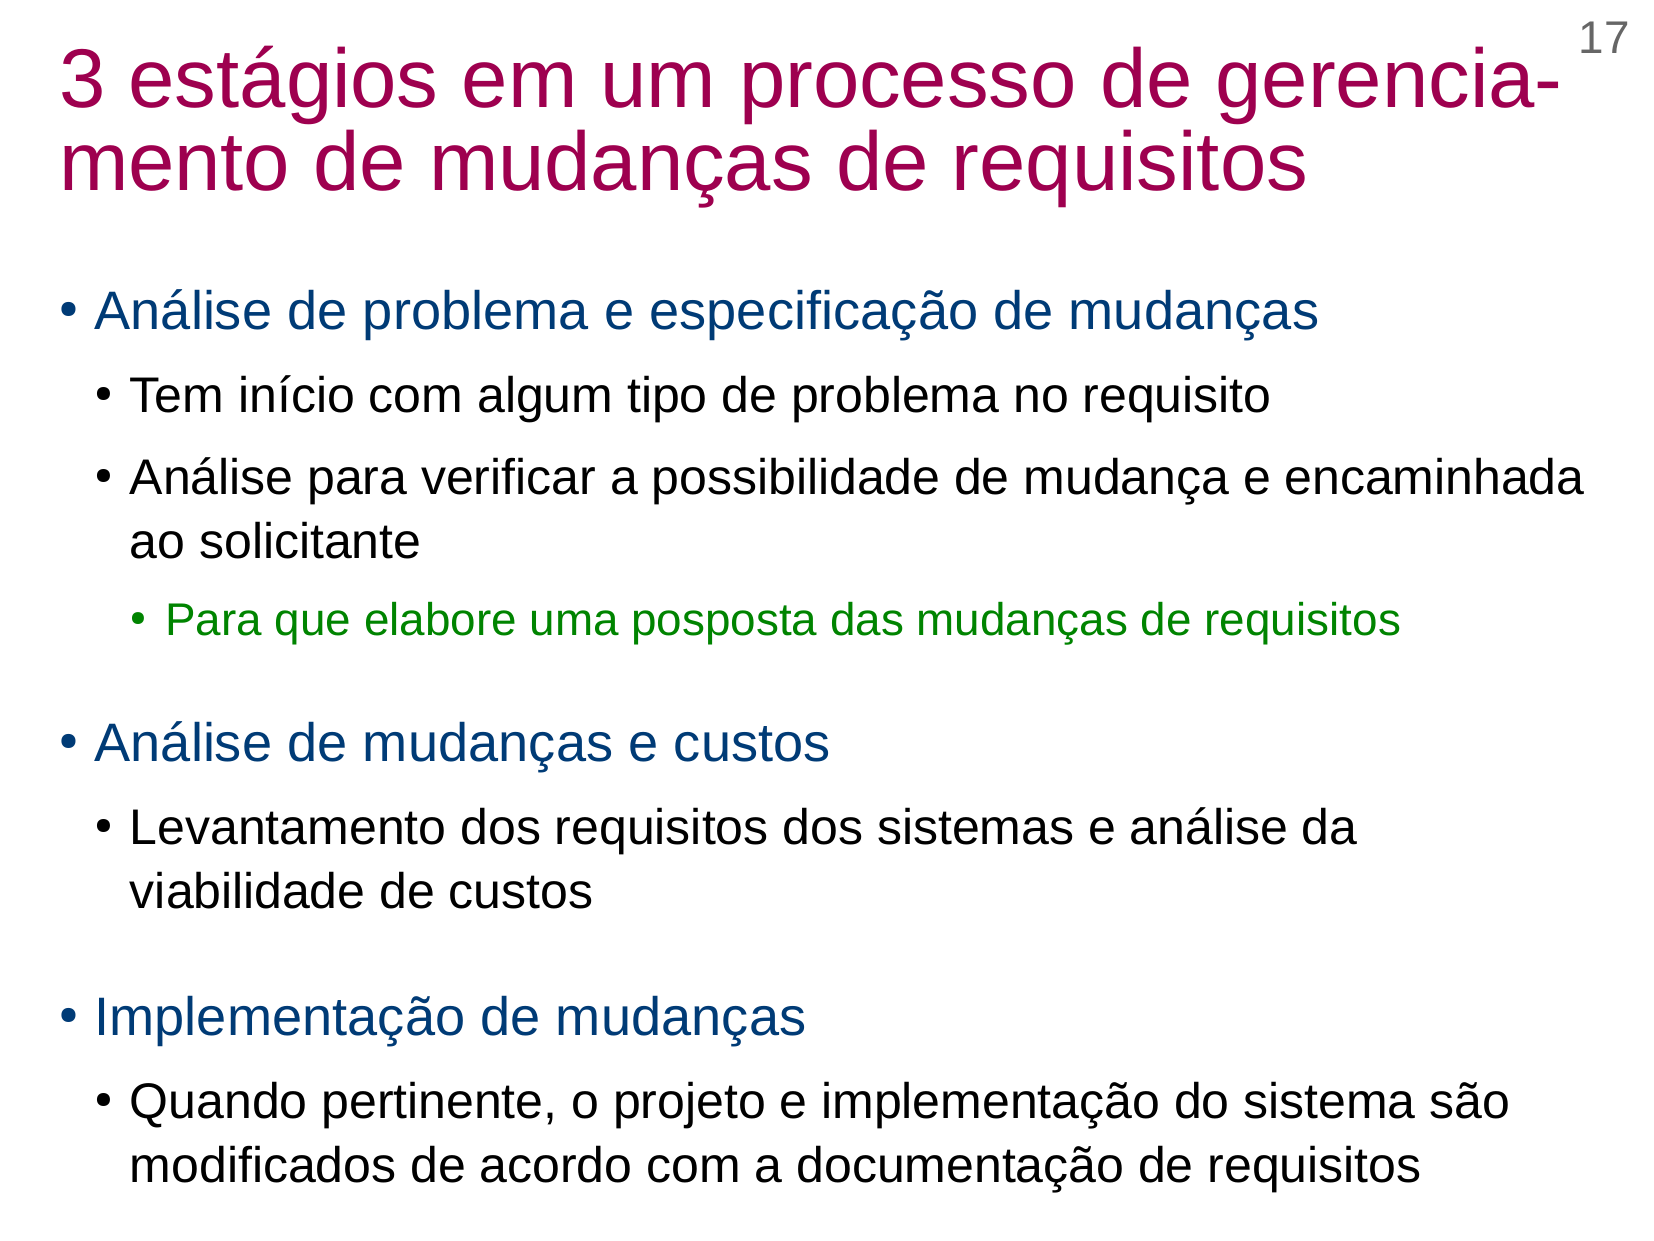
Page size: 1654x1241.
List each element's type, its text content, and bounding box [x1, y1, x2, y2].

title 3 estágios em um processo de gerencia-mento de mudanças de requisitos [59, 0, 1595, 271]
list Análise de problema e especificação de mudanças Tem início com algum tipo de problema no requisito Análise para verificar a possibilidade de mudança e encaminhada ao solicitante Para que elabore uma posposta das mudanças de requisitos Análise de mudanças e custos Levantamento dos requisitos dos sistemas e análise da viabilidade de custos Implementação de mudanças Quando pertinente, o projeto e implementação do sistema são modificados de acordo com a documentação de requisitos [59, 271, 1595, 1211]
